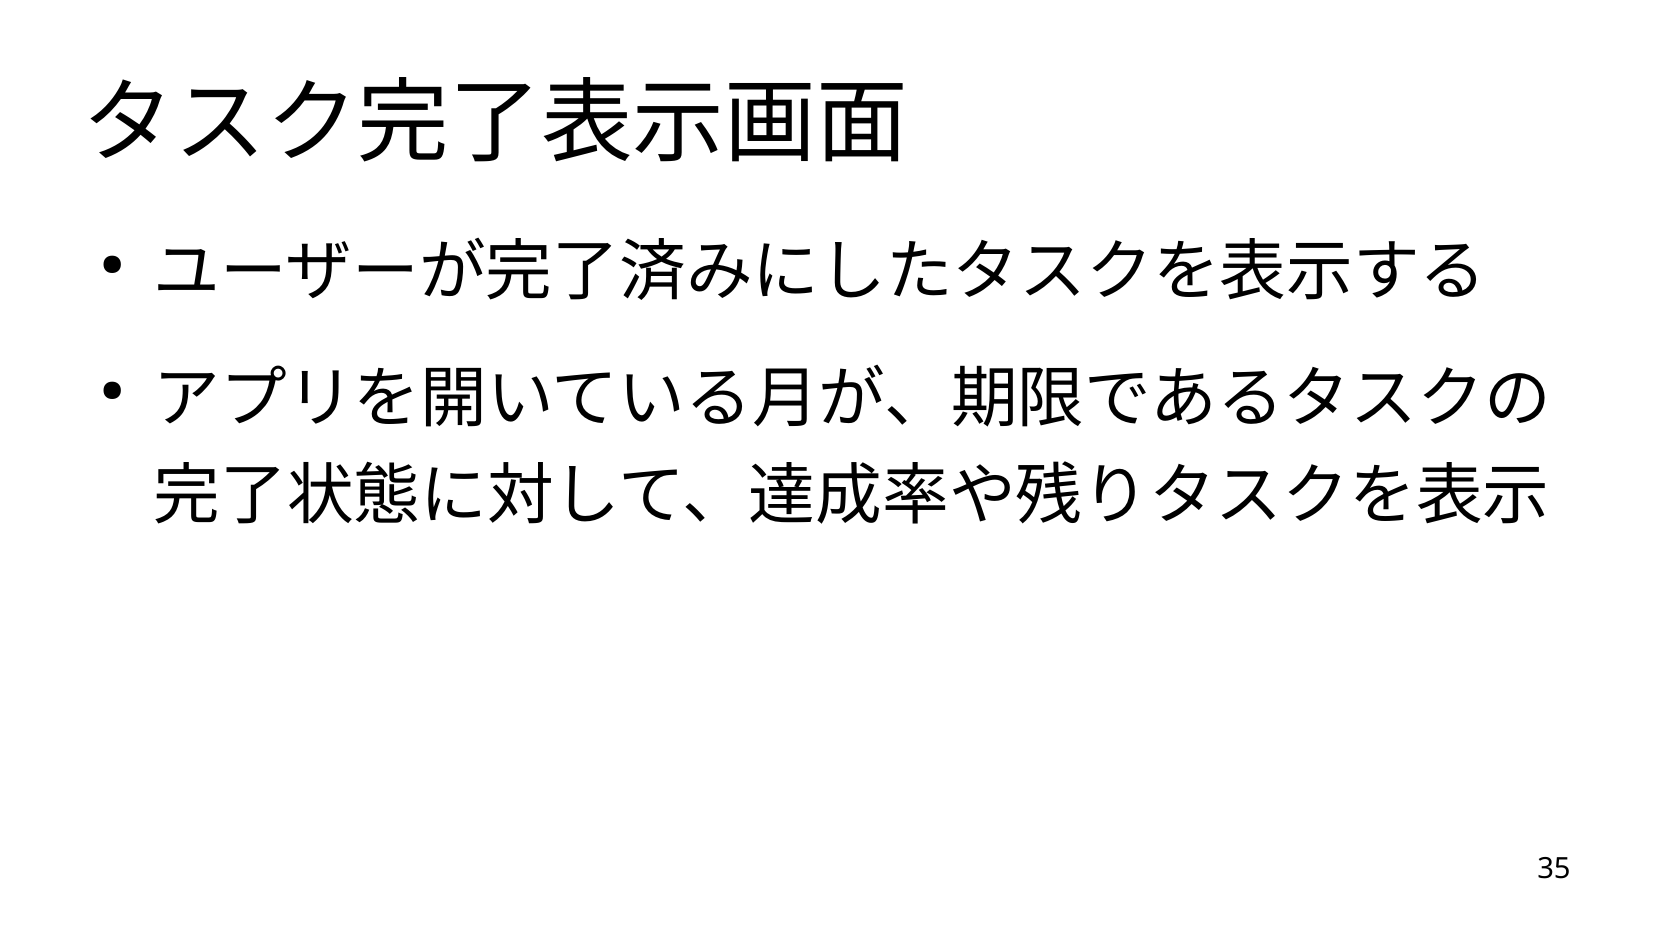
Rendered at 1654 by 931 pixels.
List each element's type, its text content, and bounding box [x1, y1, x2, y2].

list ユーザーが完了済みにしたタスクを表示する アプリを開いている月が、期限であるタスクの完了状態に対して、達成率や残りタスクを表示 [82, 217, 1571, 758]
title タスク完了表示画面 [82, 37, 1571, 193]
